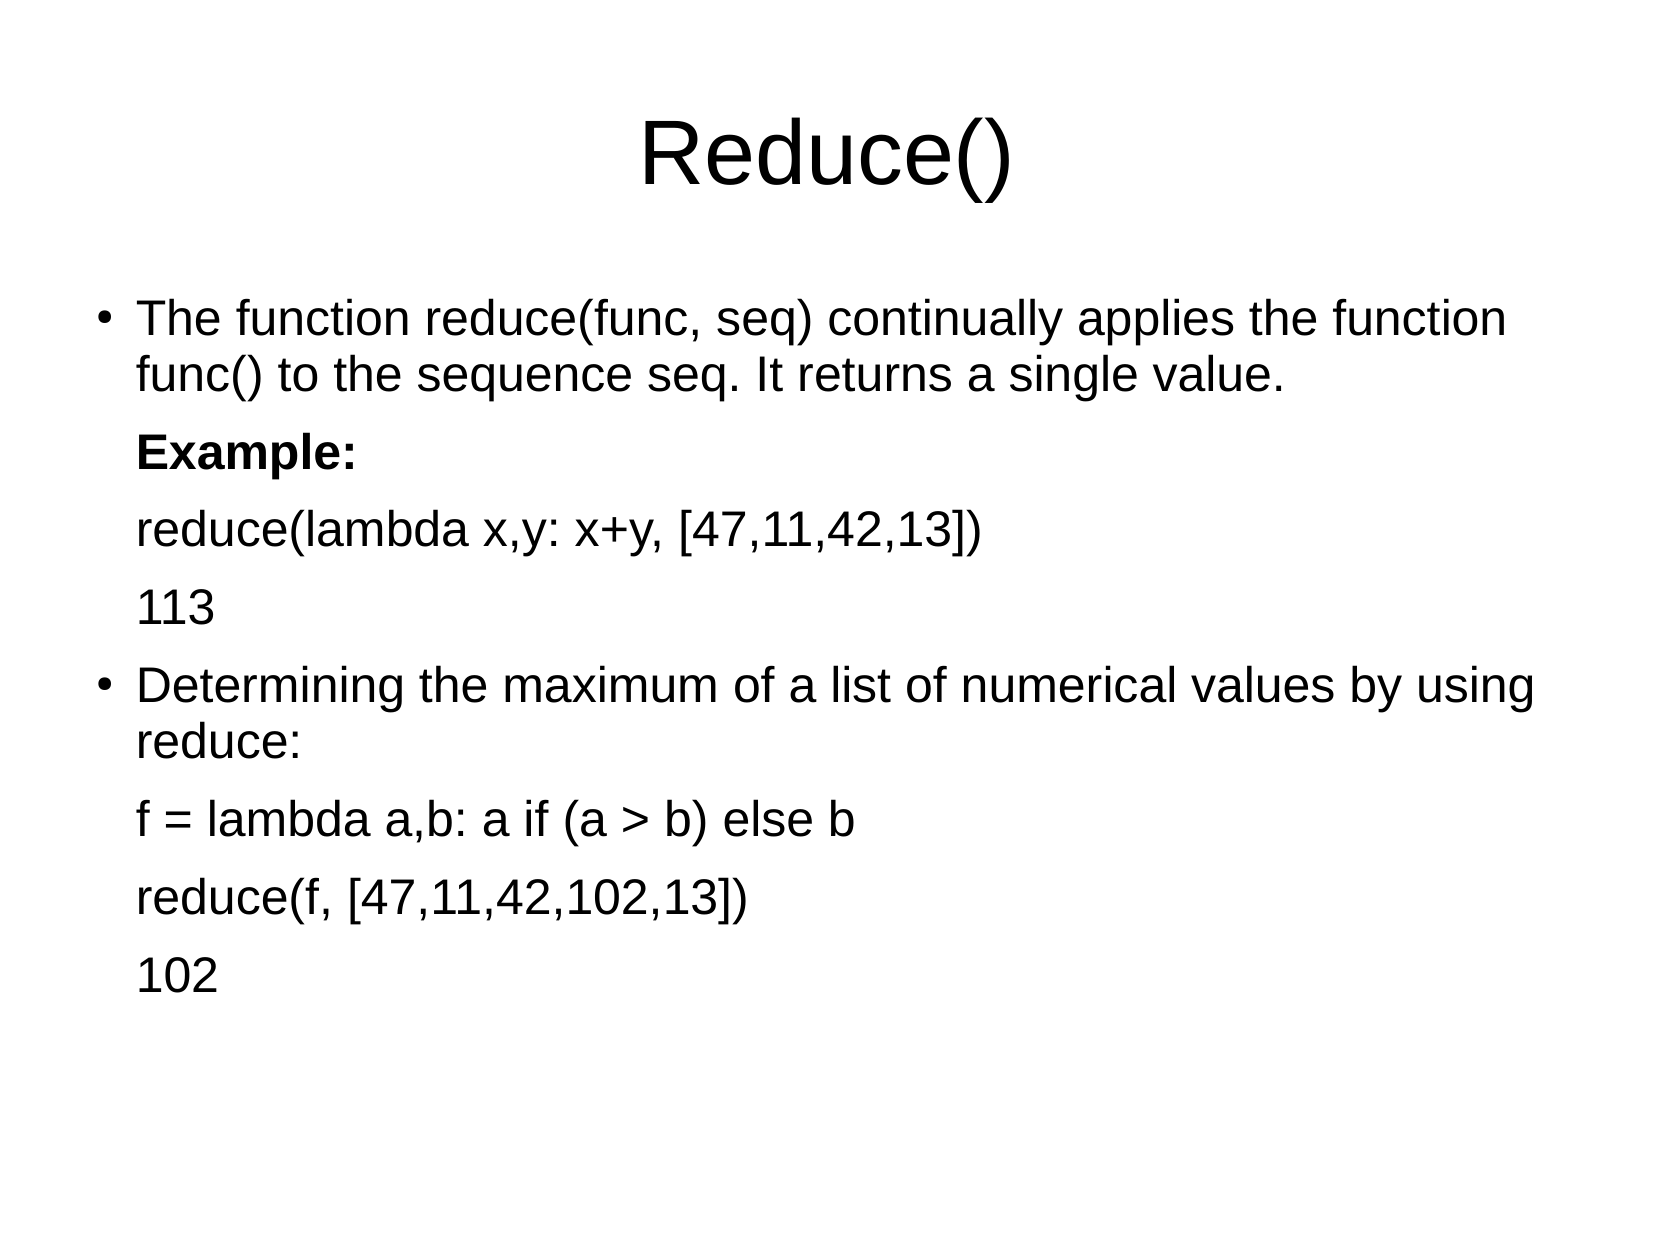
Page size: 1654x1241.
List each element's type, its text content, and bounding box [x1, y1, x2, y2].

title Reduce() [82, 49, 1571, 257]
list The function reduce(func, seq) continually applies the function func() to the sequence seq. It returns a single value. Example: reduce(lambda x,y: x+y, [47,11,42,13]) 113 Determining the maximum of a list of numerical values by using reduce: f = lambda a,b: a if (a > b) else b reduce(f, [47,11,42,102,13]) 102 [82, 290, 1571, 1010]
